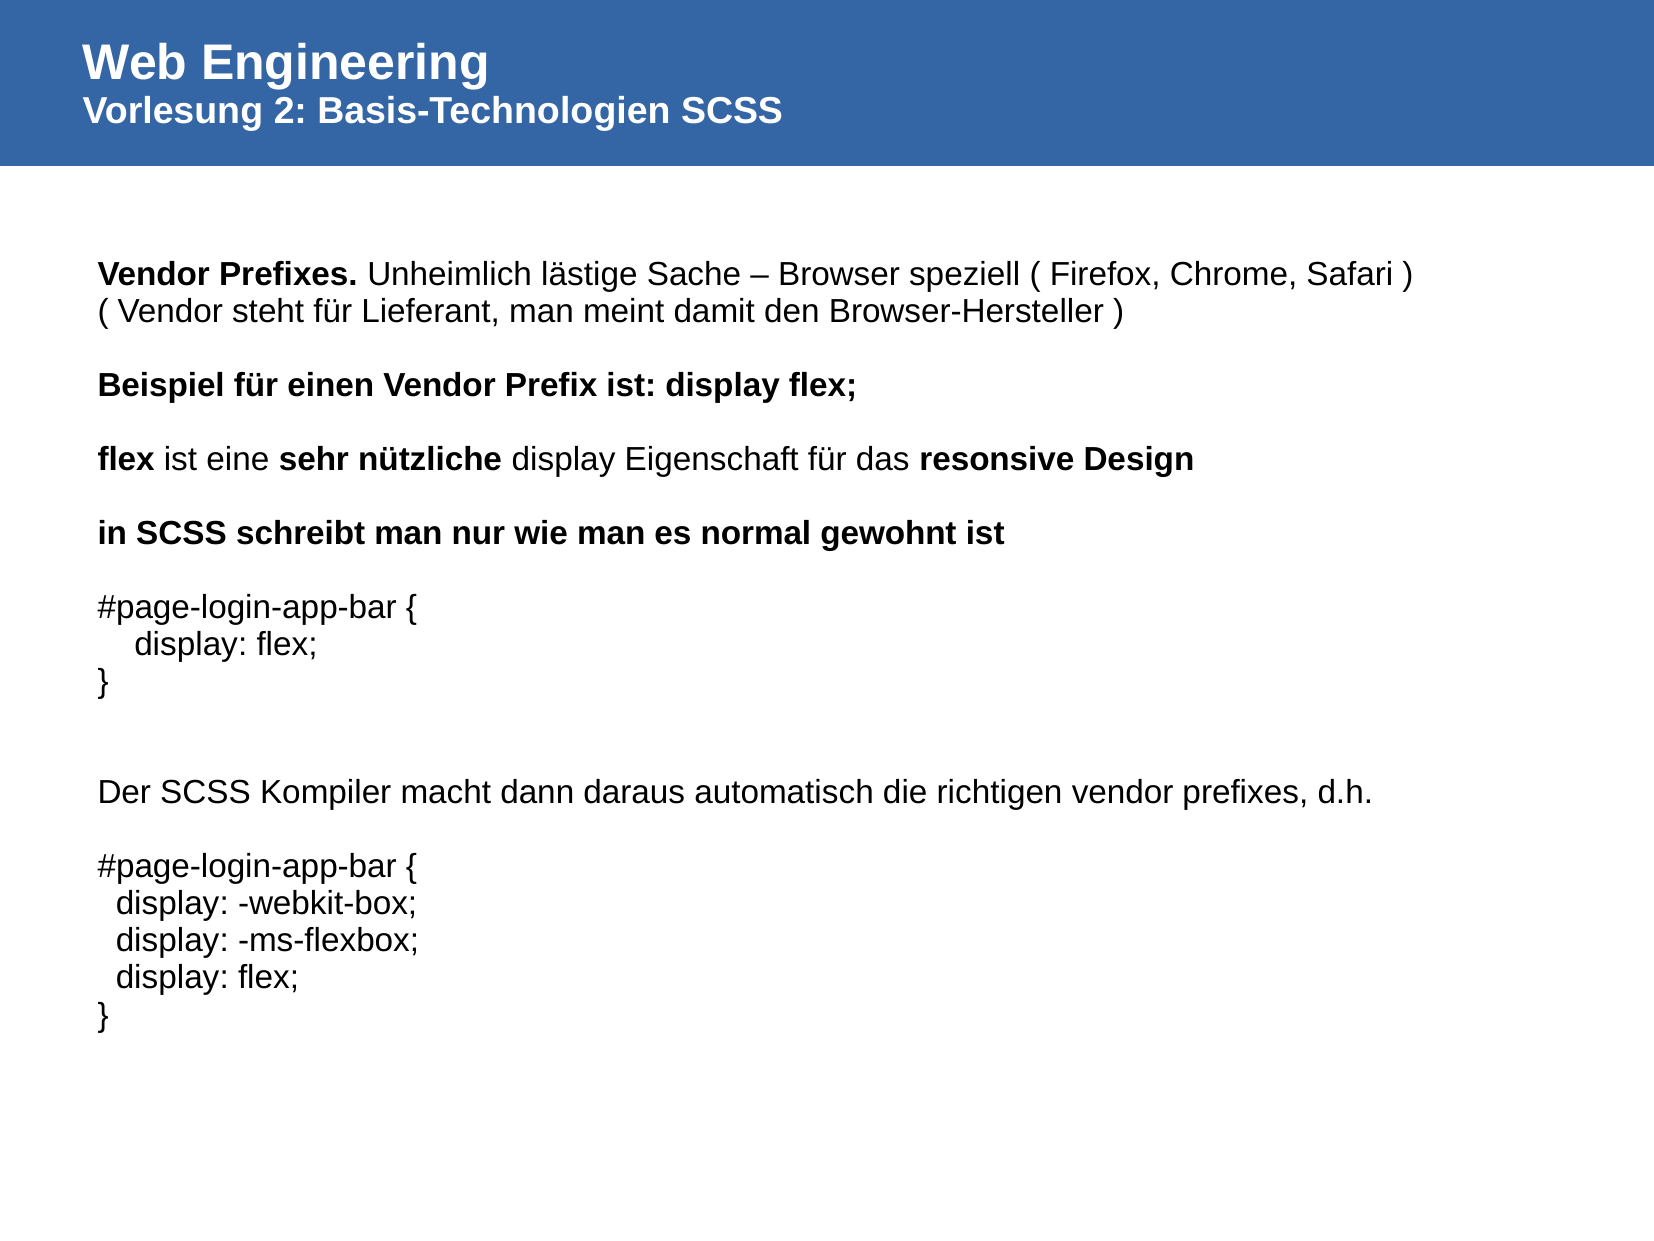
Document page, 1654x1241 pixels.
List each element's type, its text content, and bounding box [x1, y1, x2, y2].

title Web Engineering Vorlesung 2: Basis-Technologien SCSS [82, 0, 1571, 166]
text_box Vendor Prefixes. Unheimlich lästige Sache – Browser speziell ( Firefox, Chrome, Safari ) ( Vendor steht für Lieferant, man meint damit den Browser-Hersteller ) Beispiel für einen Vendor Prefix ist: display flex; flex ist eine sehr nützliche display Eigenschaft für das resonsive Design in SCSS schreibt man nur wie man es normal gewohnt ist #page-login-app-bar { display: flex; } Der SCSS Kompiler macht dann daraus automatisch die richtigen vendor prefixes, d.h. #page-login-app-bar { display: -webkit-box; display: -ms-flexbox; display: flex; } [82, 248, 1642, 1120]
